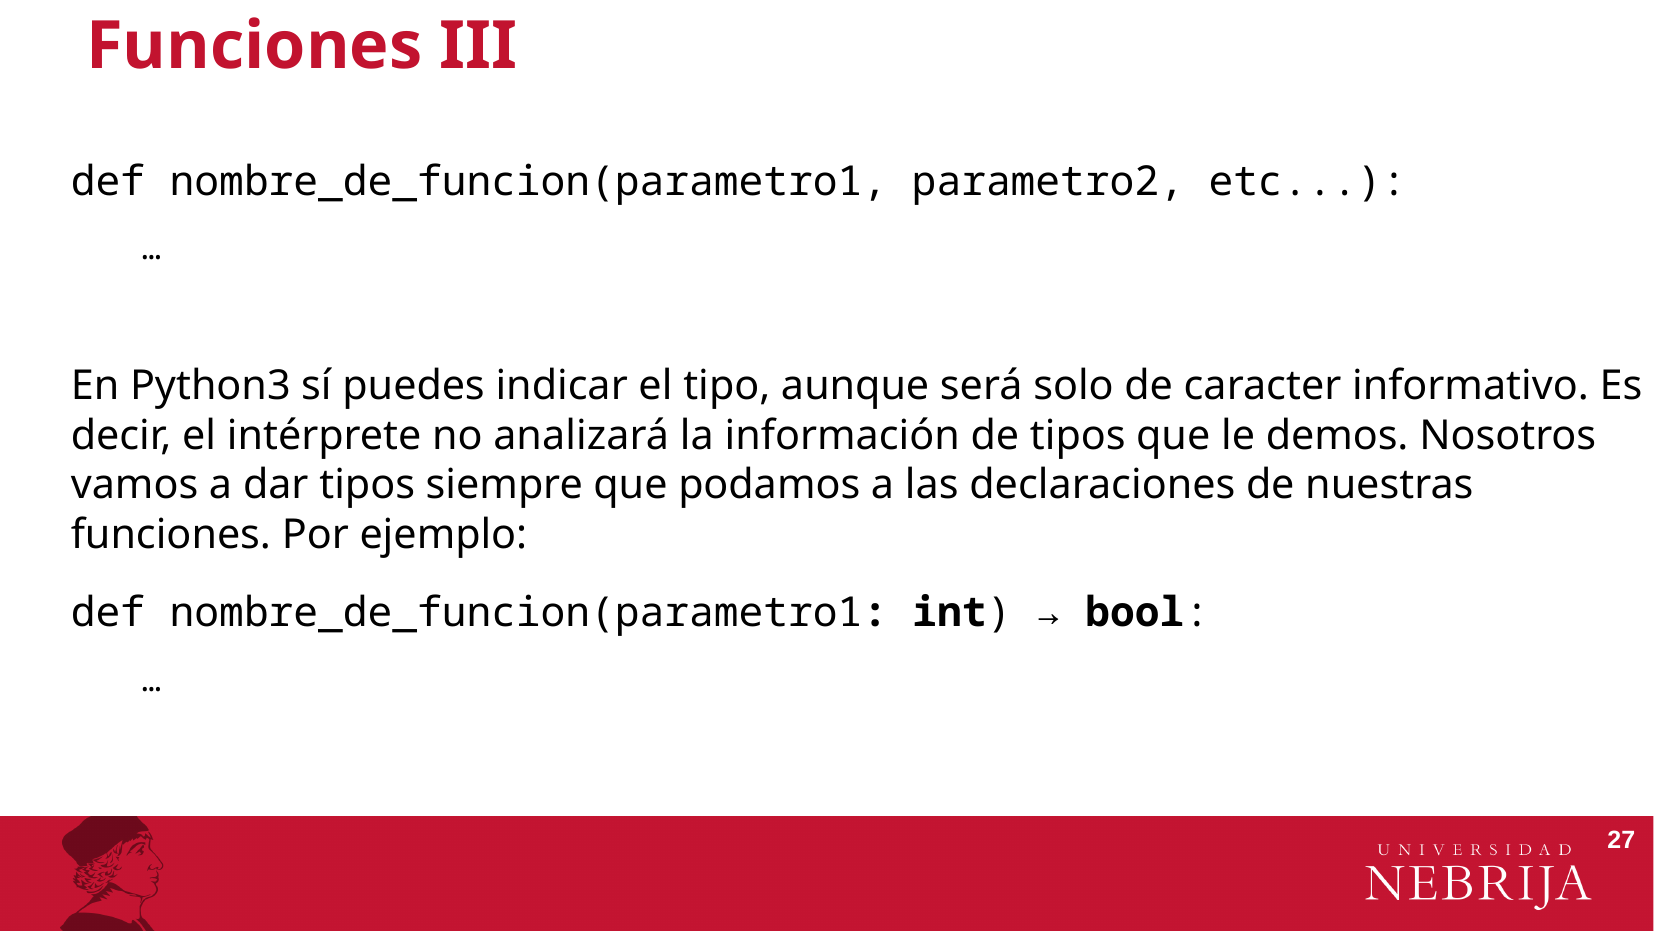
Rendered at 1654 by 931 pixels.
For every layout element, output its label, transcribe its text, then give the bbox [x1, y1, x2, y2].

picture [0, 826, 1654, 931]
text_box Funciones III [0, 3, 1650, 75]
list def nombre_de_funcion(parametro1, parametro2, etc...): … En Python3 sí puedes indicar el tipo, aunque será solo de caracter informativo. Es decir, el intérprete no analizará la información de tipos que le demos. Nosotros vamos a dar tipos siempre que podamos a las declaraciones de nuestras funciones. Por ejemplo: def nombre_de_funcion(parametro1: int) → bool: … [0, 75, 1654, 826]
